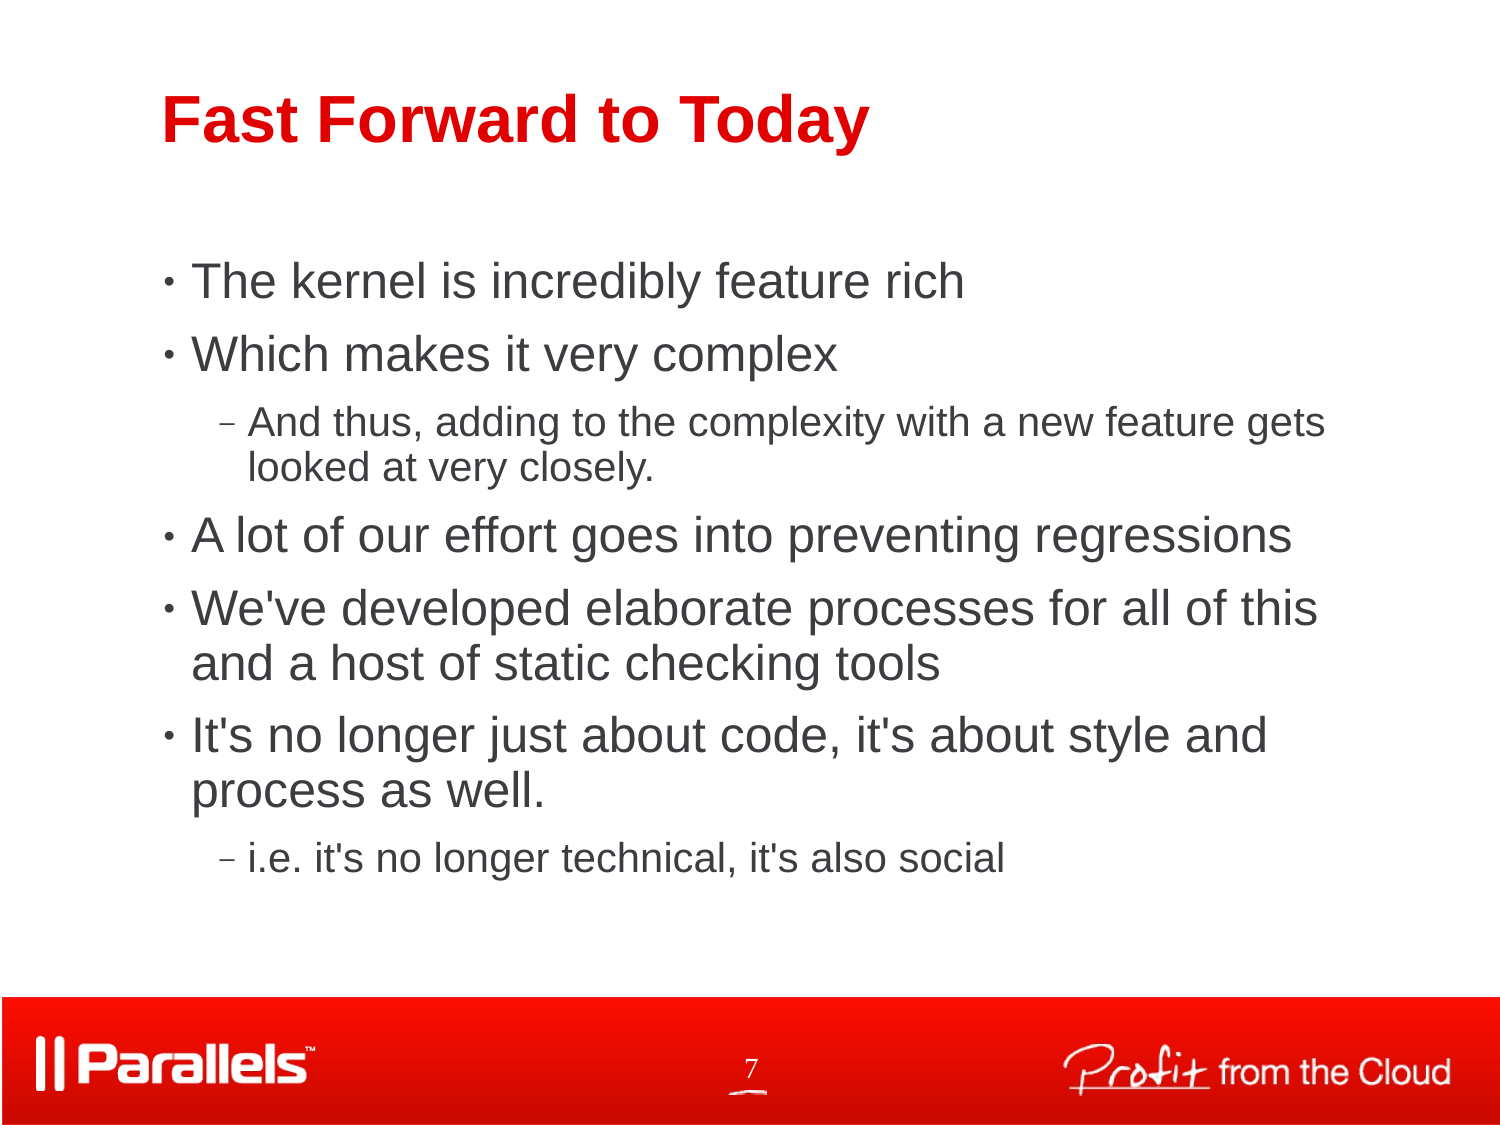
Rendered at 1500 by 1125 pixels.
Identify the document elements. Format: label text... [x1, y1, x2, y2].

picture [1049, 1033, 1465, 1096]
list The kernel is incredibly feature rich Which makes it very complex And thus, adding to the complexity with a new feature gets looked at very closely. A lot of our effort goes into preventing regressions We've developed elaborate processes for all of this and a host of static checking tools It's no longer just about code, it's about style and process as well. i.e. it's no longer technical, it's also social [163, 254, 1404, 998]
picture [36, 1034, 318, 1091]
picture [727, 1090, 767, 1095]
title Fast Forward to Today [161, 41, 1383, 205]
